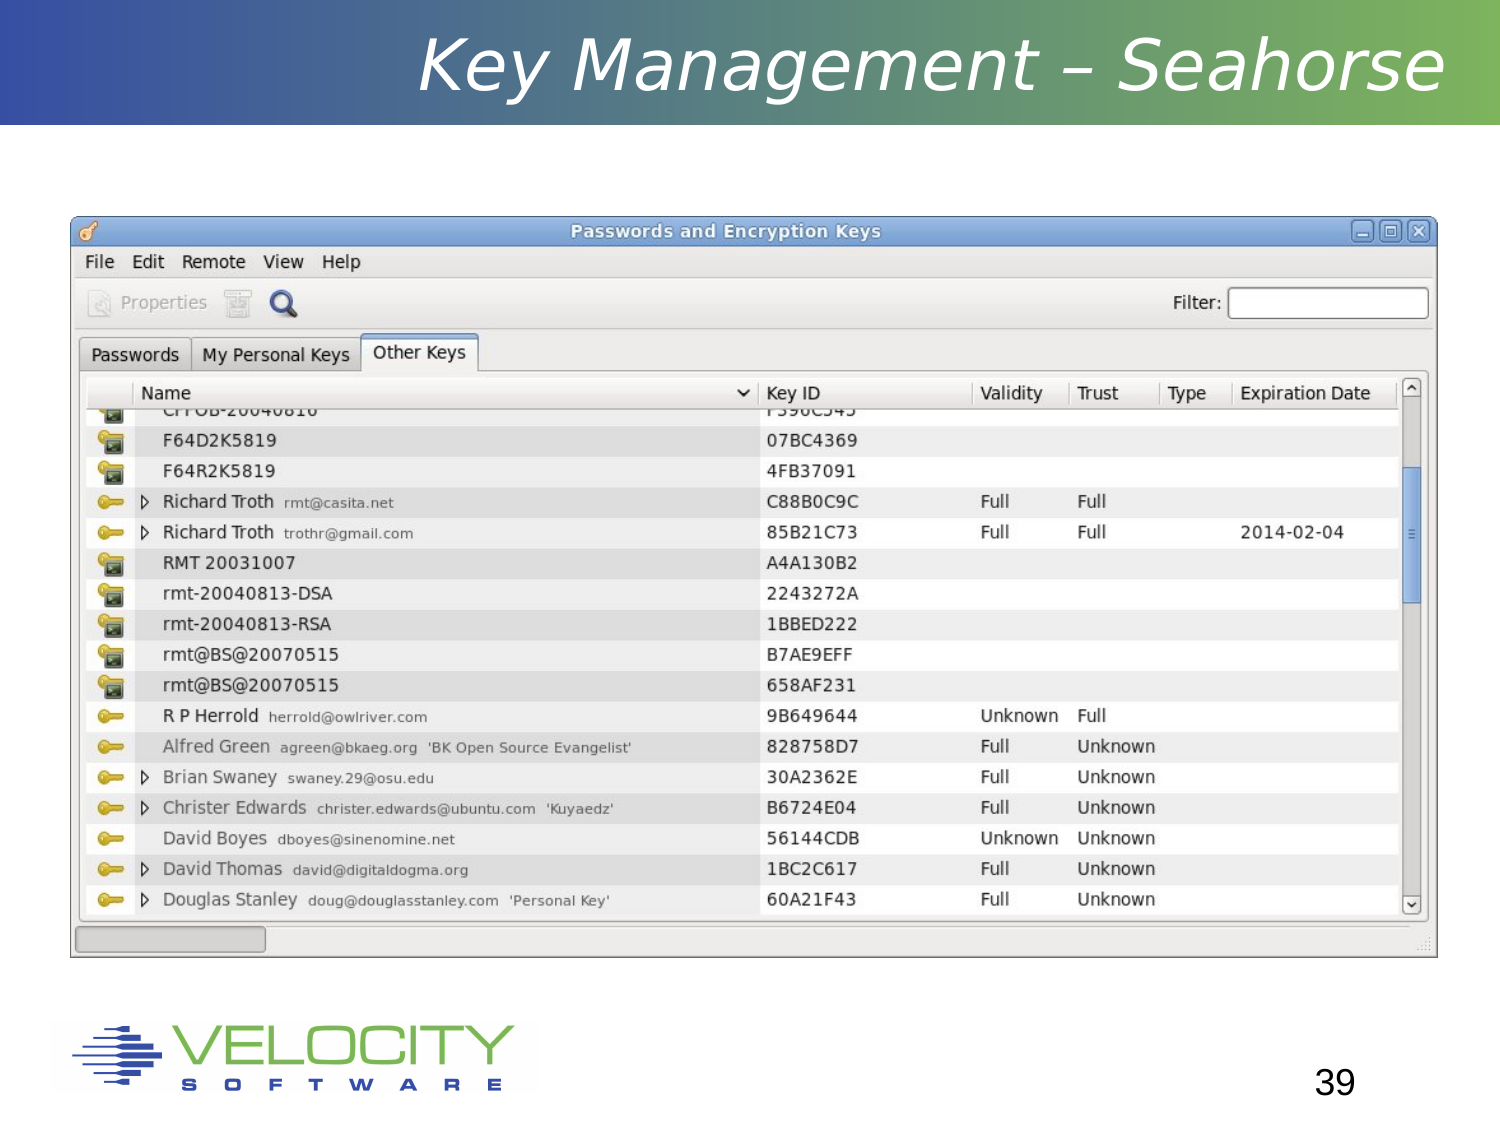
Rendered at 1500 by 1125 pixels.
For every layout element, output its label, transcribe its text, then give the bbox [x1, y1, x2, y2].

picture [70, 216, 1438, 958]
picture [50, 1021, 538, 1094]
title Key Management – Seahorse [62, 12, 1463, 113]
